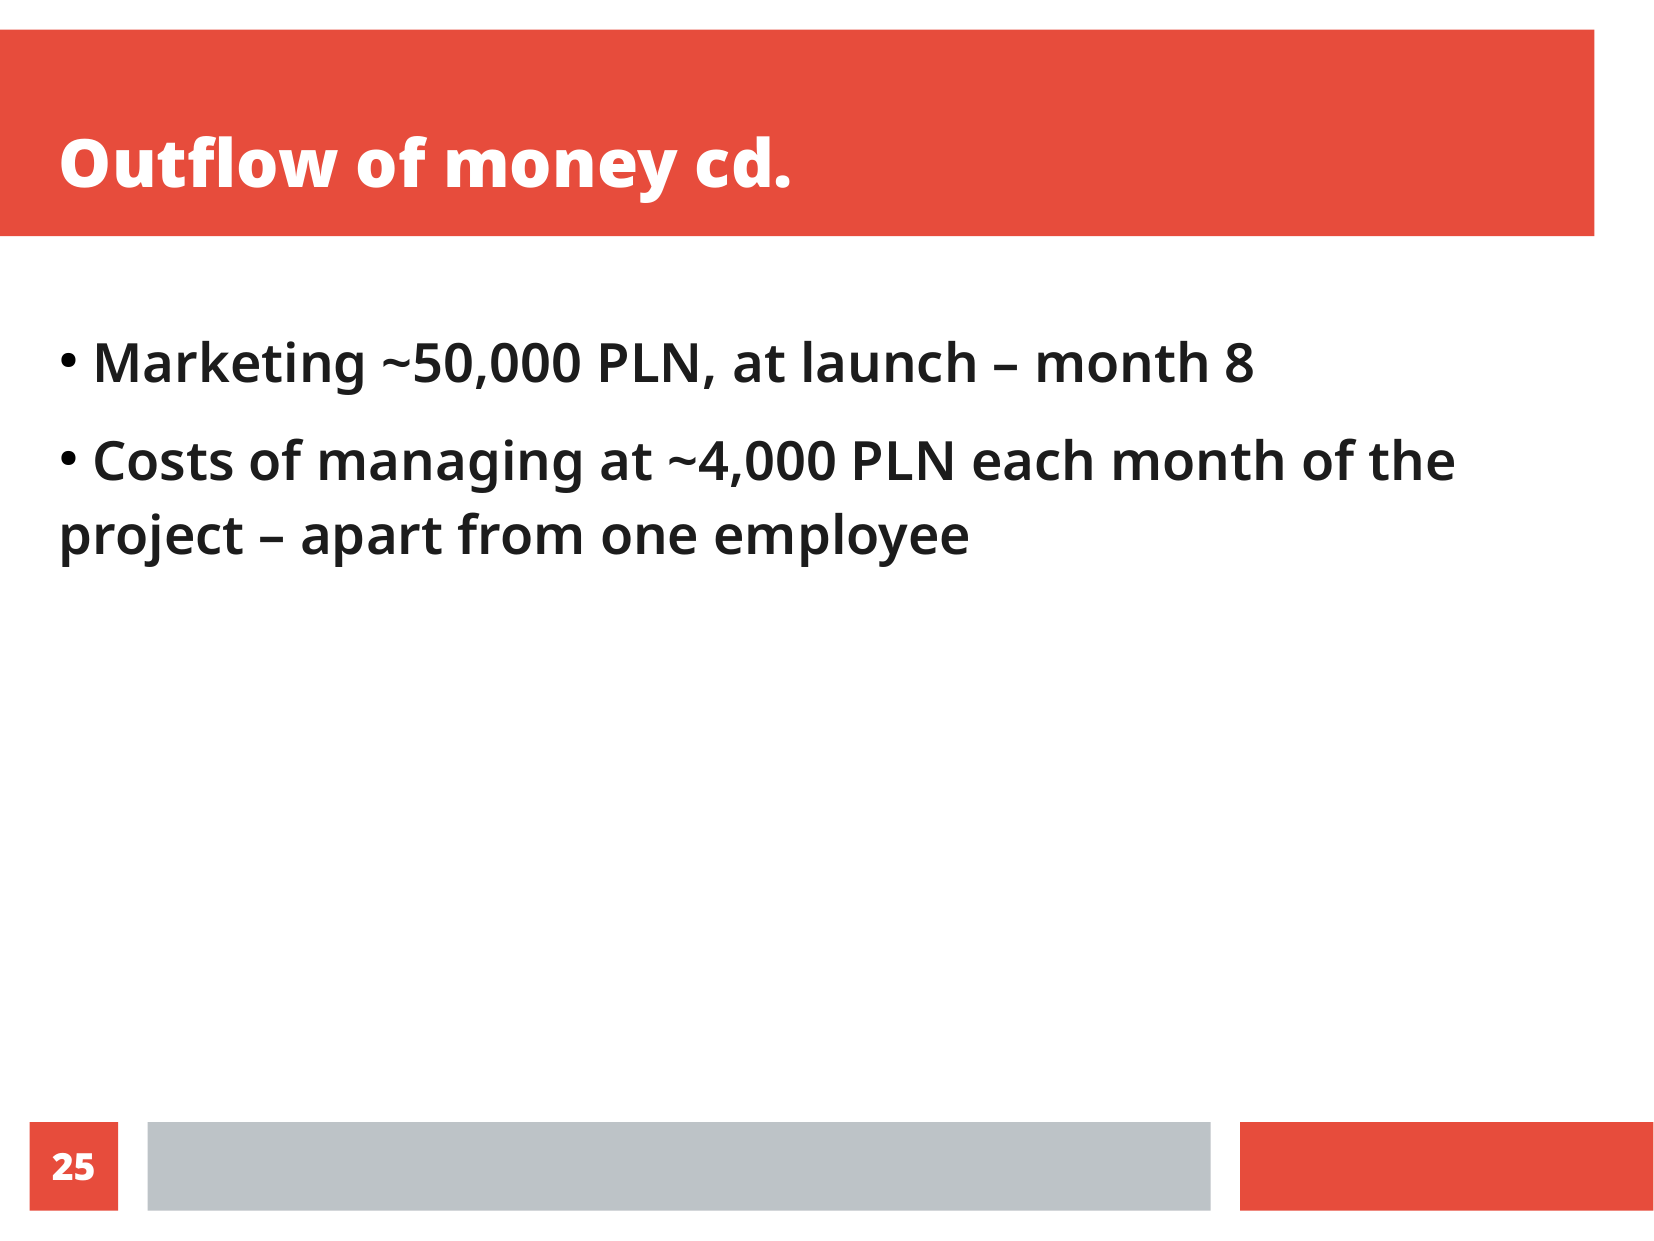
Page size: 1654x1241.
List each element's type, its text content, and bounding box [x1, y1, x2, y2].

title Outflow of money cd. [59, 59, 1595, 207]
list Marketing ~50,000 PLN, at launch – month 8 Costs of managing at ~4,000 PLN each month of the project – apart from one employee [59, 324, 1565, 1093]
